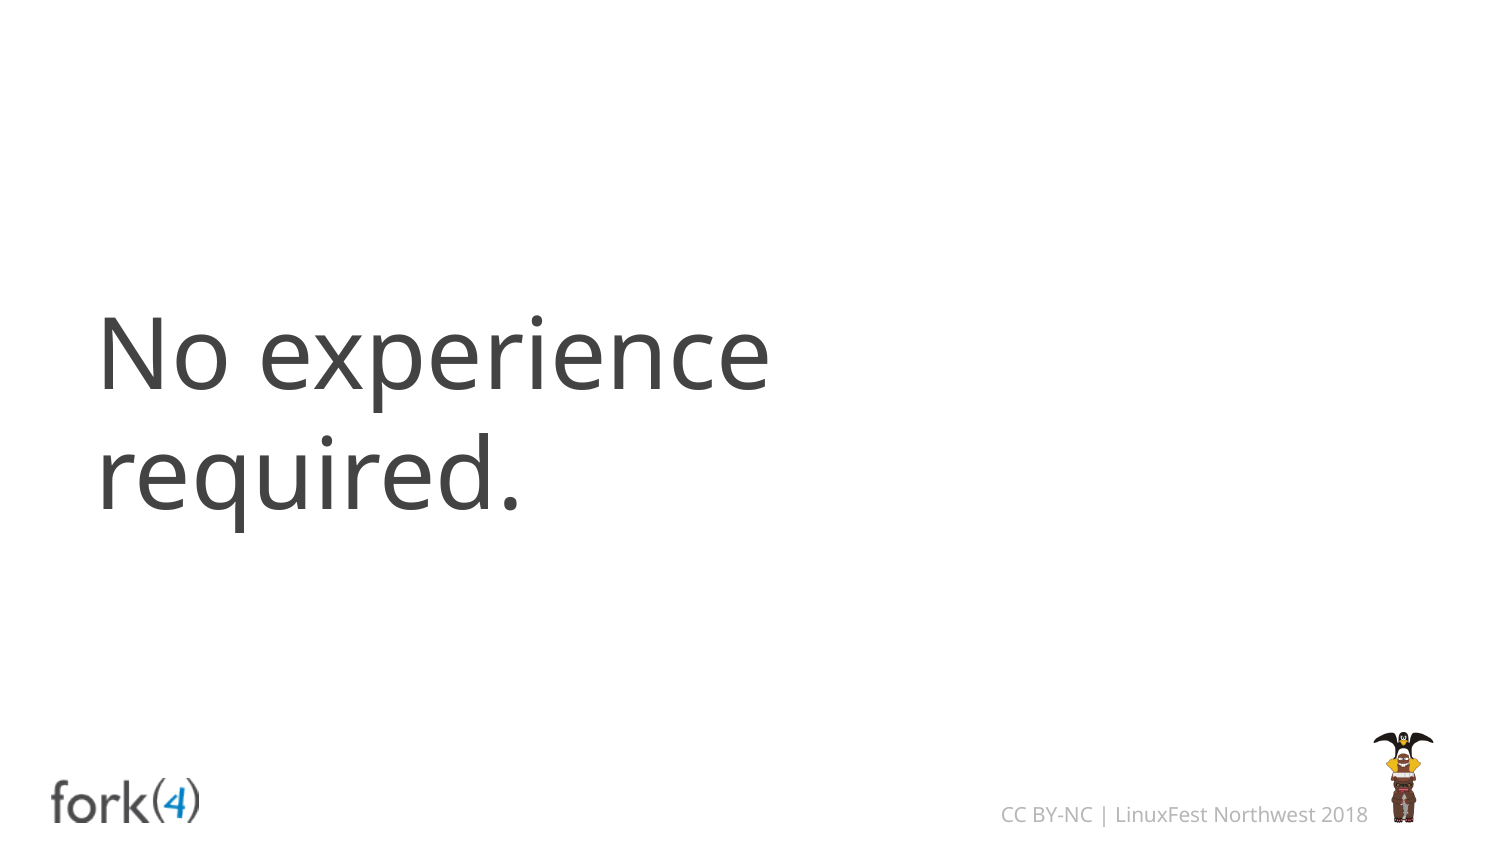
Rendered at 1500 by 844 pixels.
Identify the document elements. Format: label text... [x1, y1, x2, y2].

picture [51, 778, 199, 823]
title No experience required. [80, 73, 1125, 745]
picture [1358, 732, 1449, 823]
